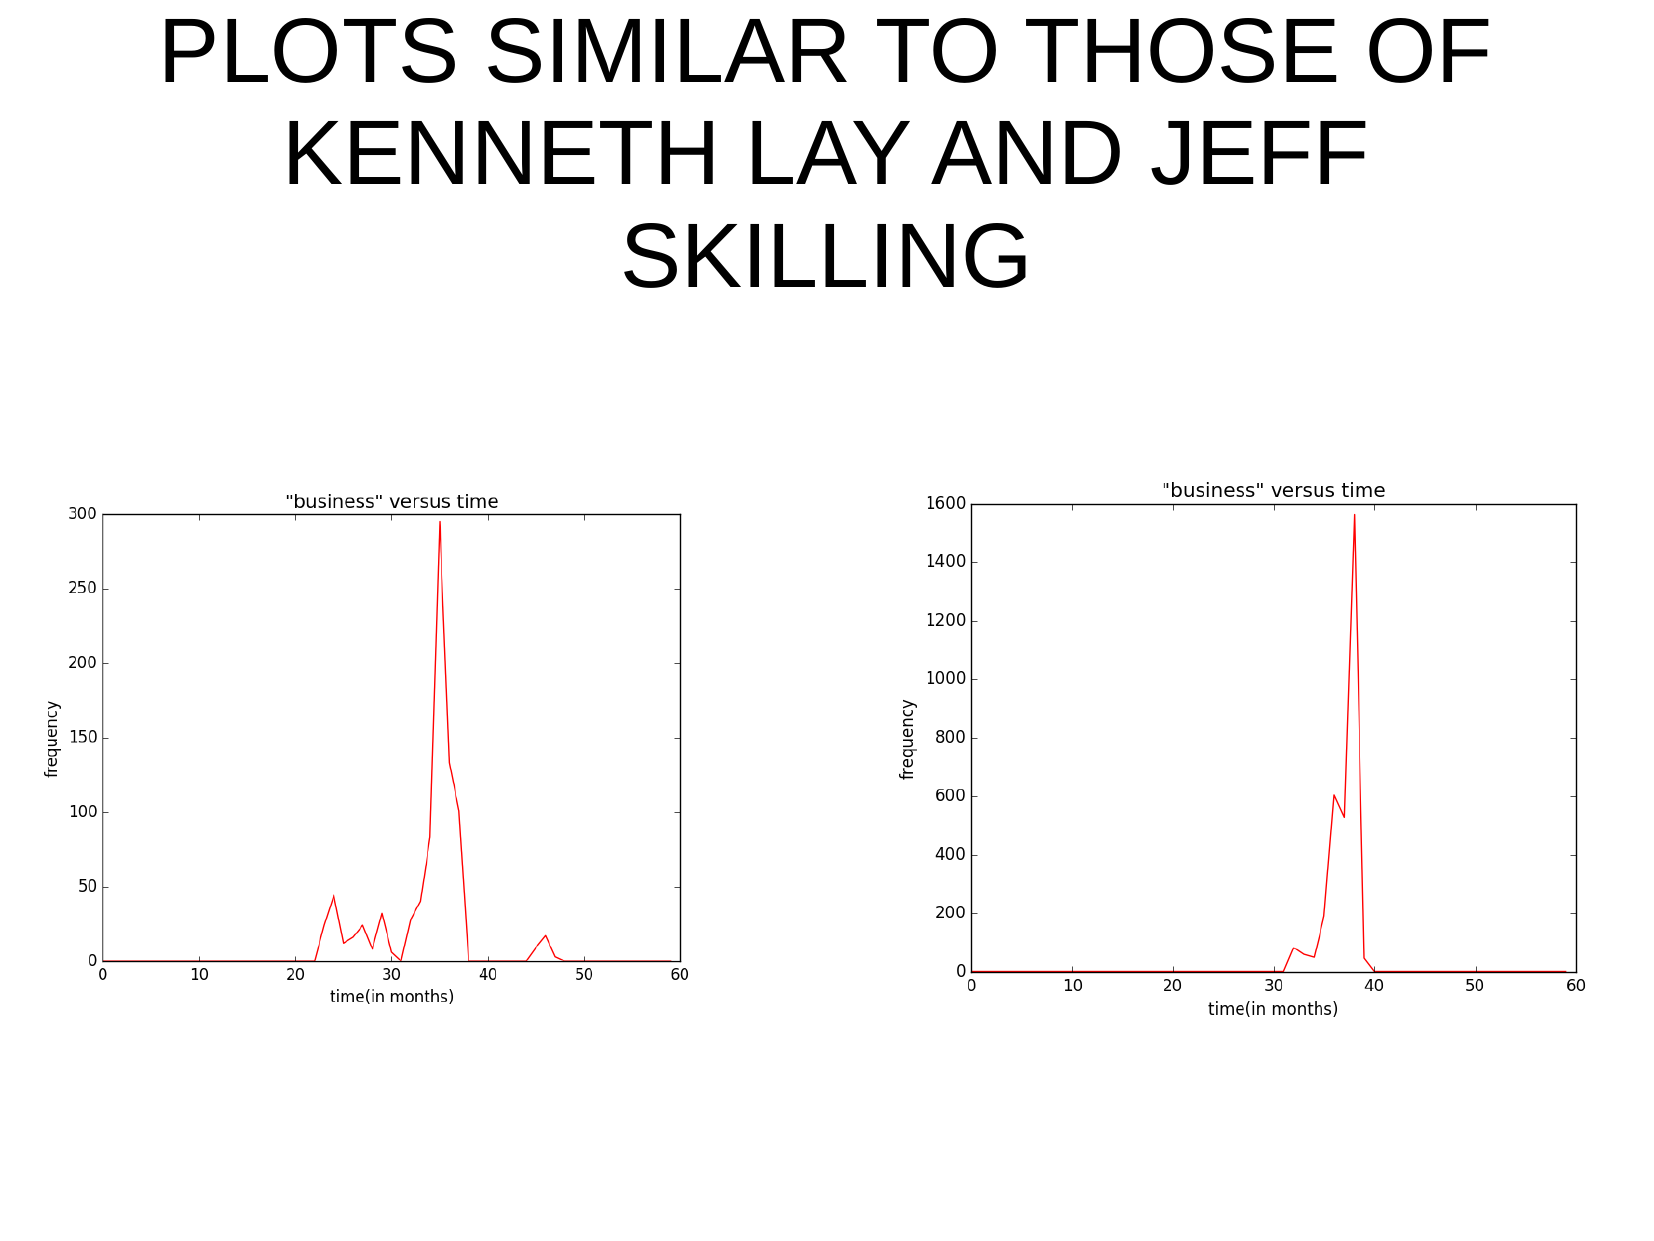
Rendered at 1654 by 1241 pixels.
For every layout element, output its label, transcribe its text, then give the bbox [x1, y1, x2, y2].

picture [35, 484, 699, 1015]
title PLOTS SIMILAR TO THOSE OF KENNETH LAY AND JEFF SKILLING [82, 0, 1571, 308]
picture [890, 472, 1595, 1028]
